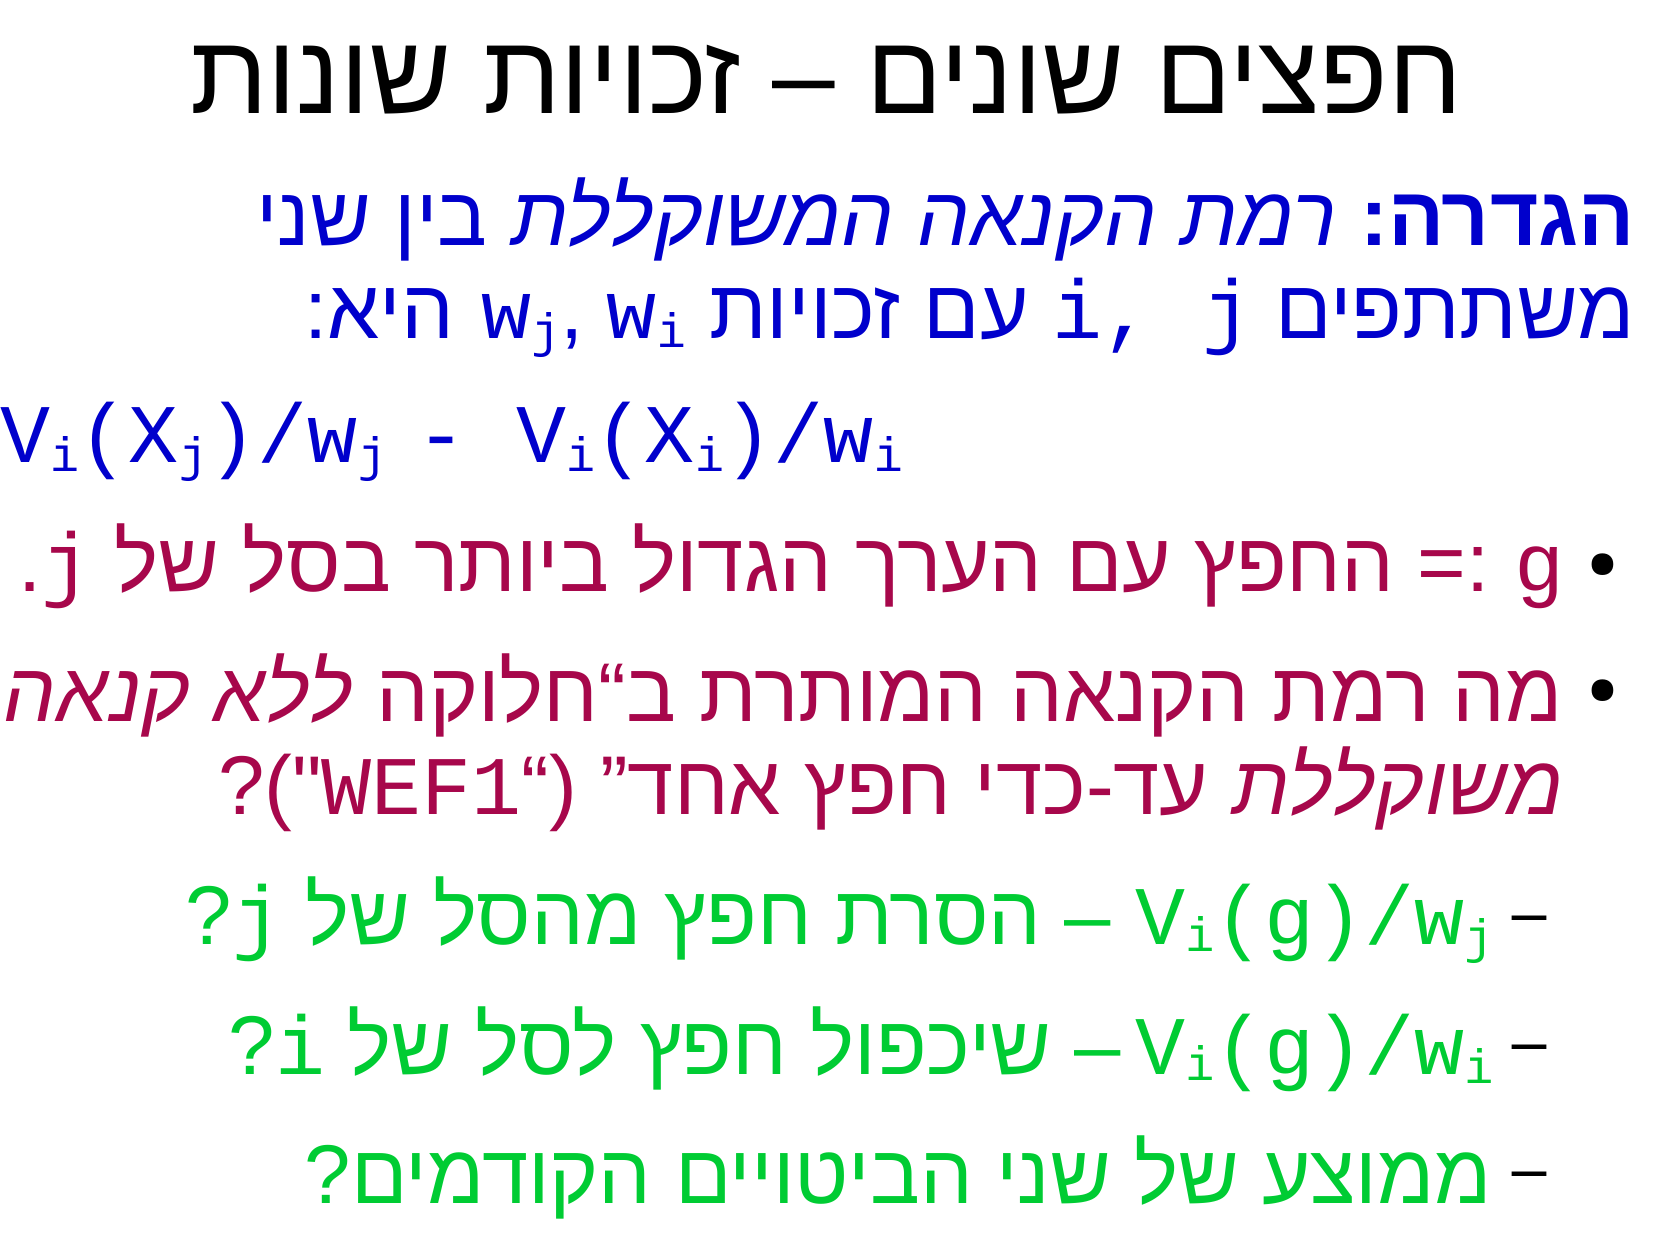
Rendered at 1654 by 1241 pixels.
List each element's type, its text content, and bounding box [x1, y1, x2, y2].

list הגדרה: רמת הקנאה המשוקללת בין שני משתתפים i, j עם זכויות wj, wi היא: Vi(Xj)/wj - Vi(Xi)/wi g := החפץ עם הערך הגדול ביותר בסל של j. מה רמת הקנאה המותרת ב“חלוקה ללא קנאה משוקללת עד-כדי חפץ אחד” (“WEF1")? Vi(g)/wj – הסרת חפץ מהסל של j? Vi(g)/wi – שיכפול חפץ לסל של i? ממוצע של שני הביטויים הקודמים? [0, 170, 1636, 1241]
title חפצים שונים – זכויות שונות [0, 0, 1654, 151]
